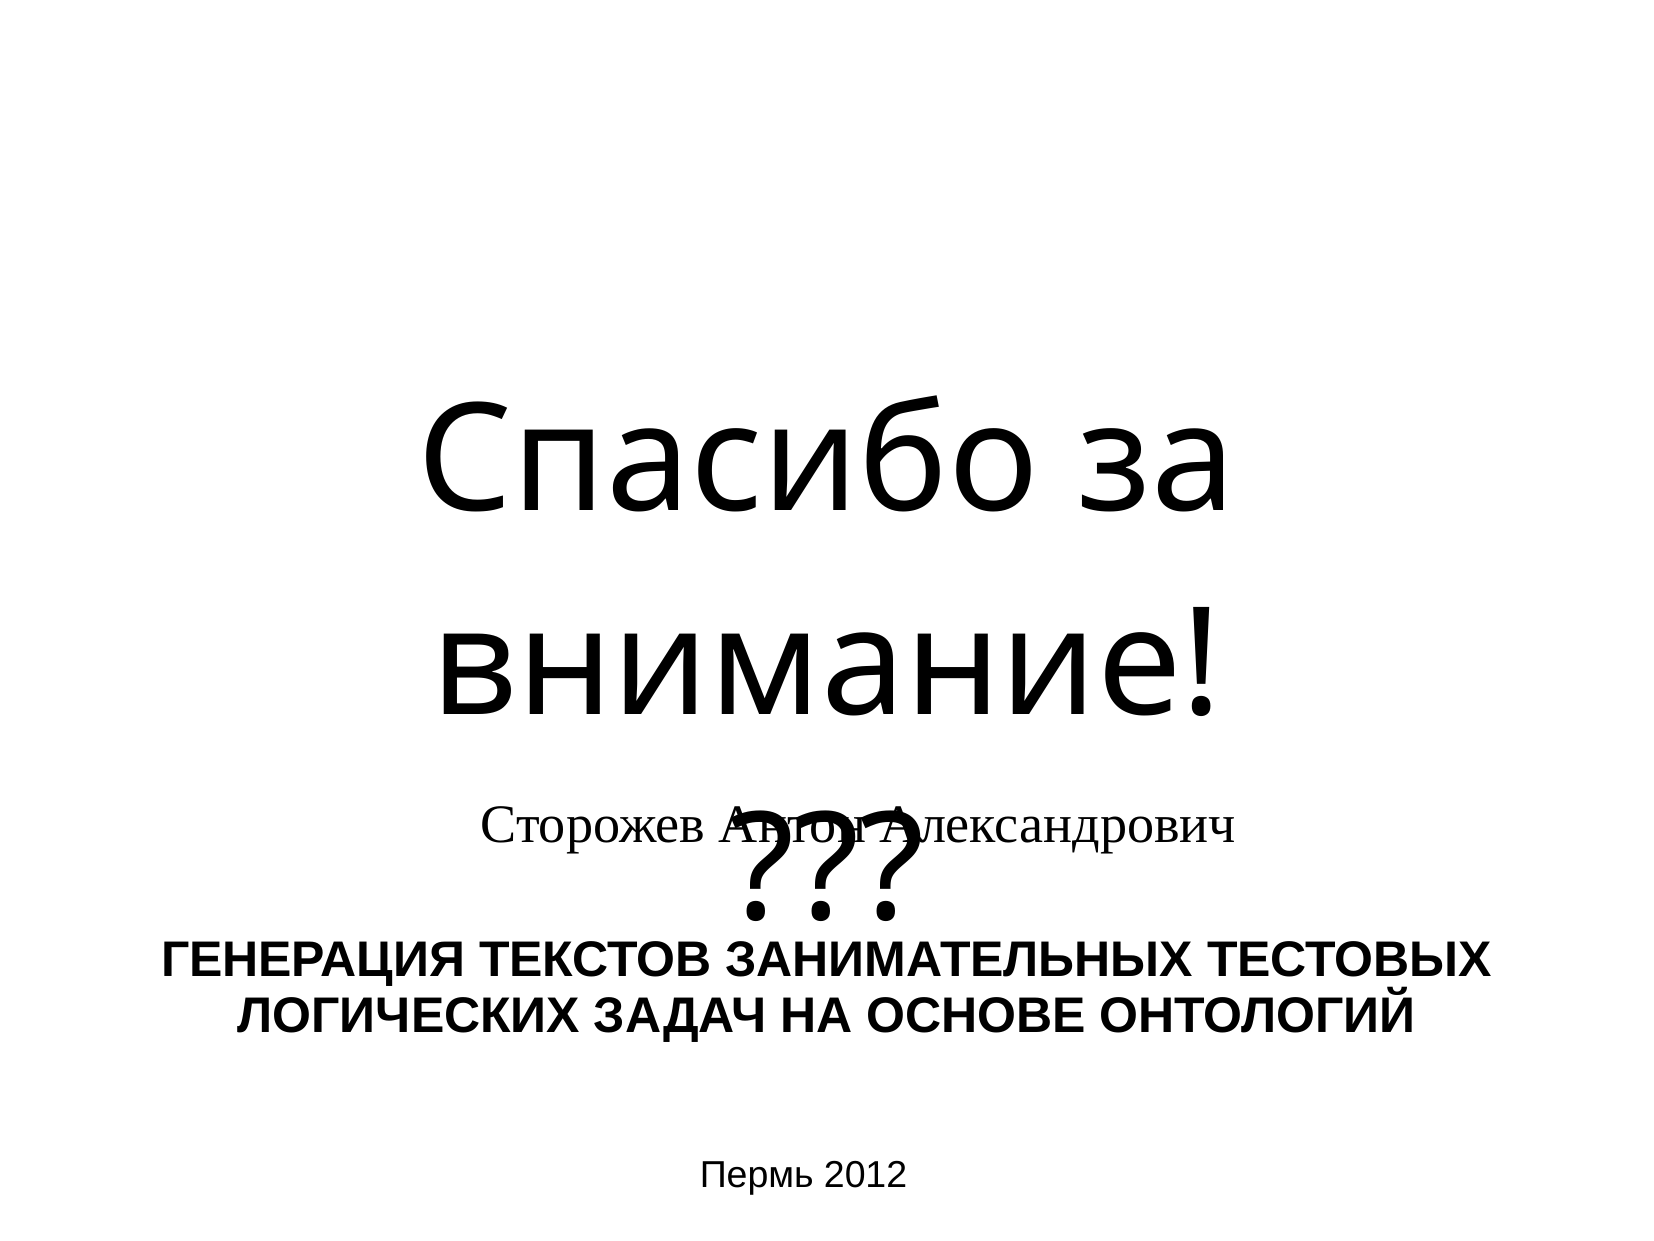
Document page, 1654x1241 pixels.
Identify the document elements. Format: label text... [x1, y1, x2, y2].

text_box Сторожев Антон Александрович [465, 786, 1252, 863]
text_box Пермь 2012 [685, 1145, 922, 1203]
text_box Спасибо за внимание! ??? [0, 343, 1654, 776]
text_box ГЕНЕРАЦИЯ ТЕКСТОВ ЗАНИМАТЕЛЬНЫХ ТЕСТОВЫХ ЛОГИЧЕСКИХ ЗАДАЧ НА ОСНОВЕ ОНТОЛОГИЙ [82, 875, 1571, 1099]
